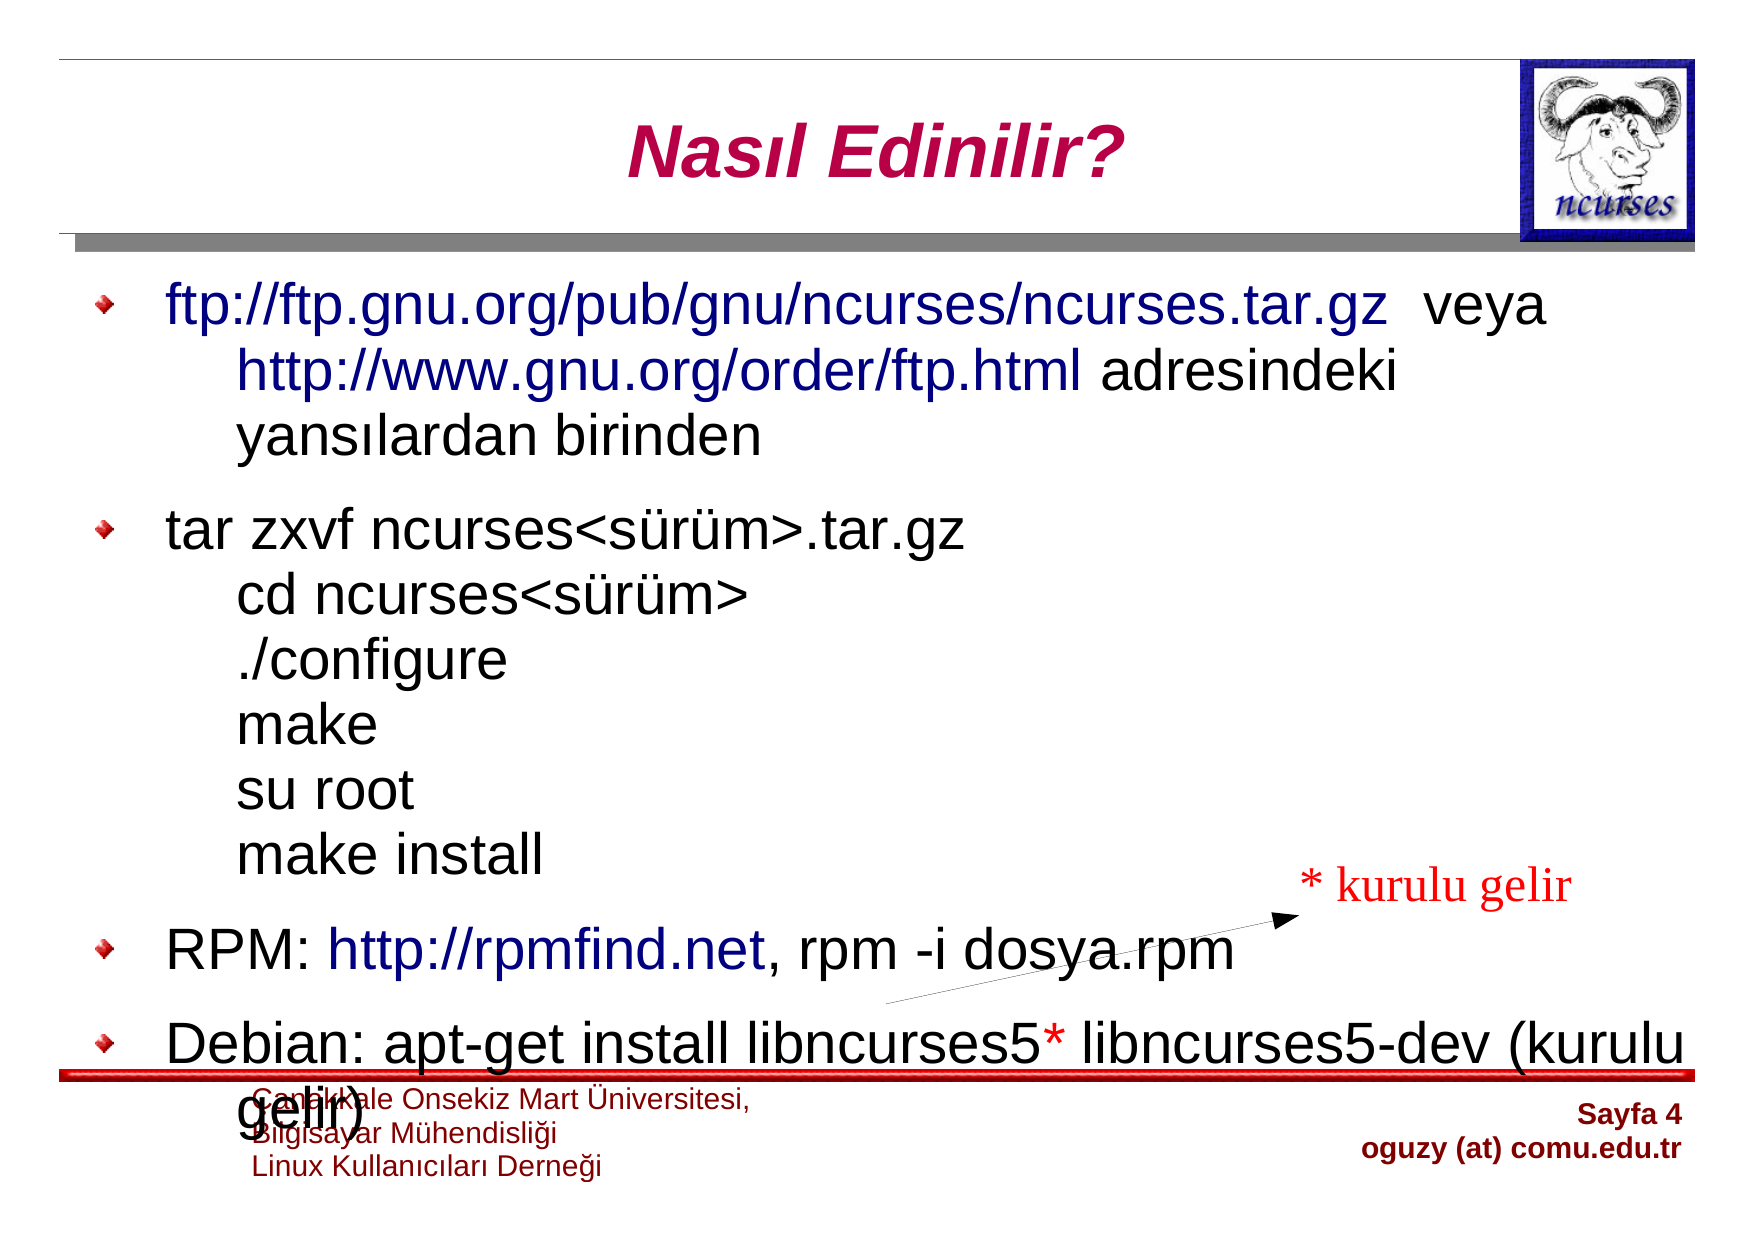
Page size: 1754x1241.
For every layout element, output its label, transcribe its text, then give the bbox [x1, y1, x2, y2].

title Nasıl Edinilir? [59, 59, 1695, 244]
picture [59, 1069, 71, 1082]
text_box * kurulu gelir [1299, 857, 1625, 916]
list ftp://ftp.gnu.org/pub/gnu/ncurses/ncurses.tar.gz veya http://www.gnu.org/order/ftp.html adresindeki yansılardan birinden tar zxvf ncurses<sürüm>.tar.gz cd ncurses<sürüm> ./configure make su root make install RPM: http://rpmfind.net, rpm -i dosya.rpm Debian: apt-get install libncurses5* libncurses5-dev (kurulu gelir) [71, 272, 1695, 1087]
